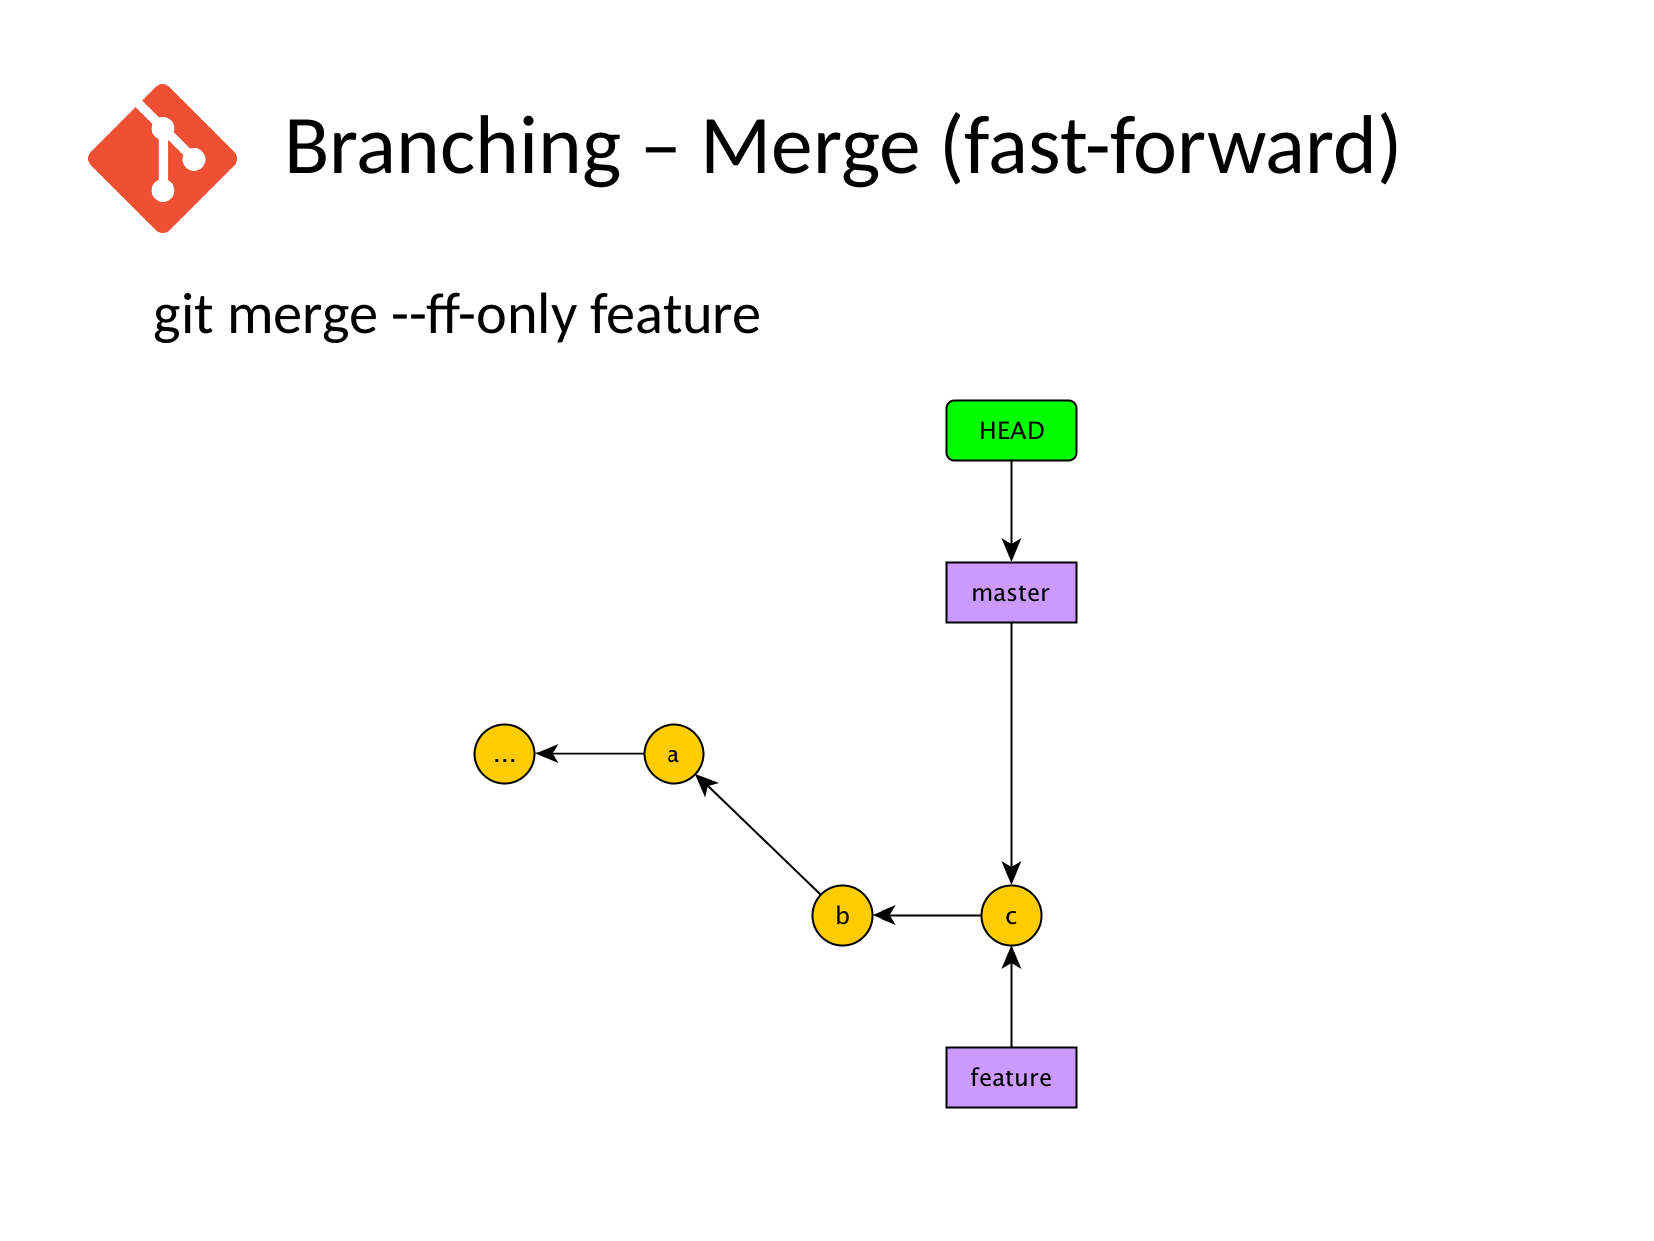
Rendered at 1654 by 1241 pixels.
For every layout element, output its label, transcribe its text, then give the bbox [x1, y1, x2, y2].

list git merge --ff-only feature [82, 290, 1571, 1152]
title Branching – Merge (fast-forward) [265, 49, 1571, 257]
picture [88, 84, 237, 233]
